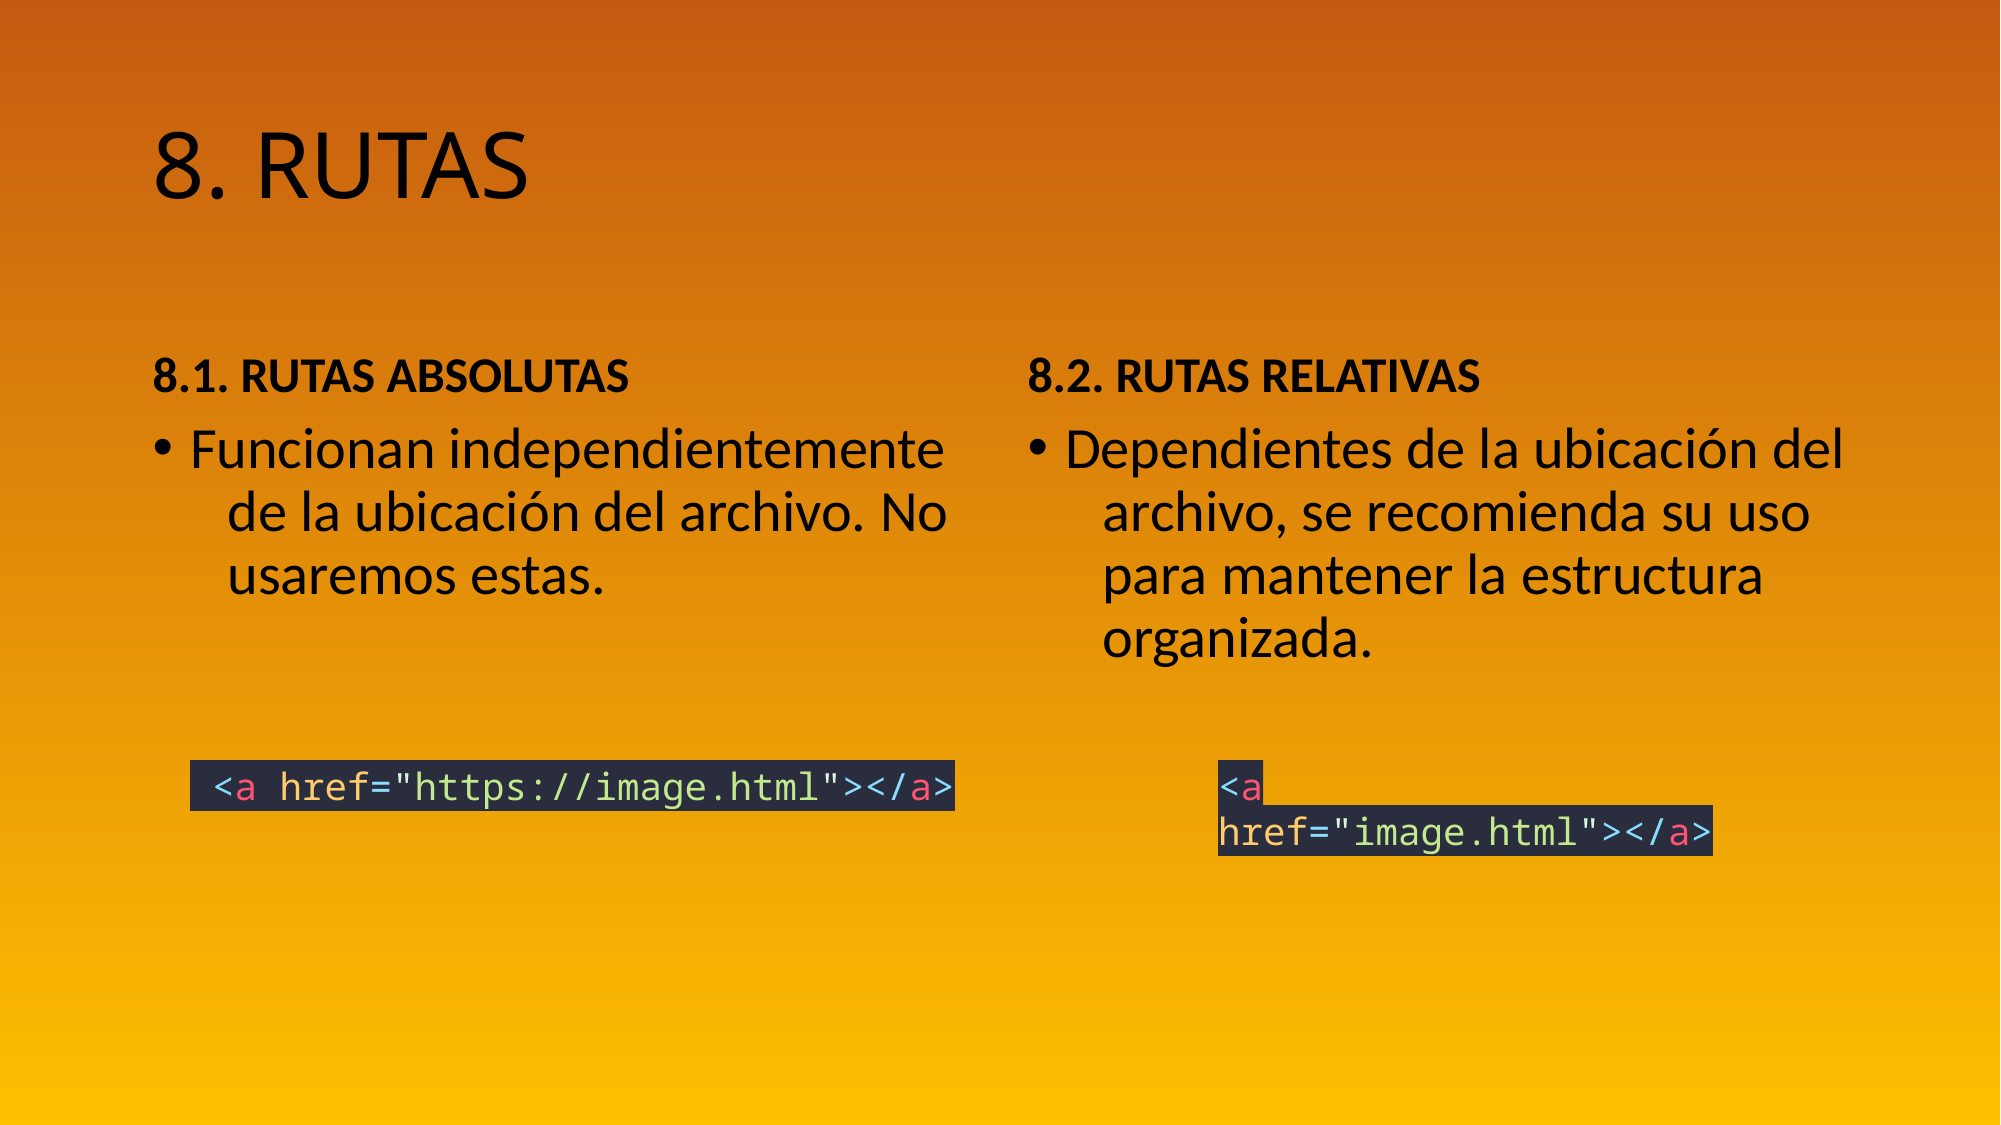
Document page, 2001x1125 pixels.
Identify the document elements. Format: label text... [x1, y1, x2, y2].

list Dependientes de la ubicación del archivo, se recomienda su uso para mantener la estructura organizada. [1012, 410, 1863, 1016]
text_box <a href="image.html"></a> [1203, 755, 1753, 816]
list 8.1. RUTAS ABSOLUTAS [137, 275, 984, 410]
title 8. RUTAS [137, 59, 1863, 278]
list Funcionan independientemente de la ubicación del archivo. No usaremos estas. [137, 410, 984, 1016]
text_box <a href="https://image.html"></a> [174, 755, 1175, 816]
list 8.2. RUTAS RELATIVAS [1012, 275, 1863, 410]
